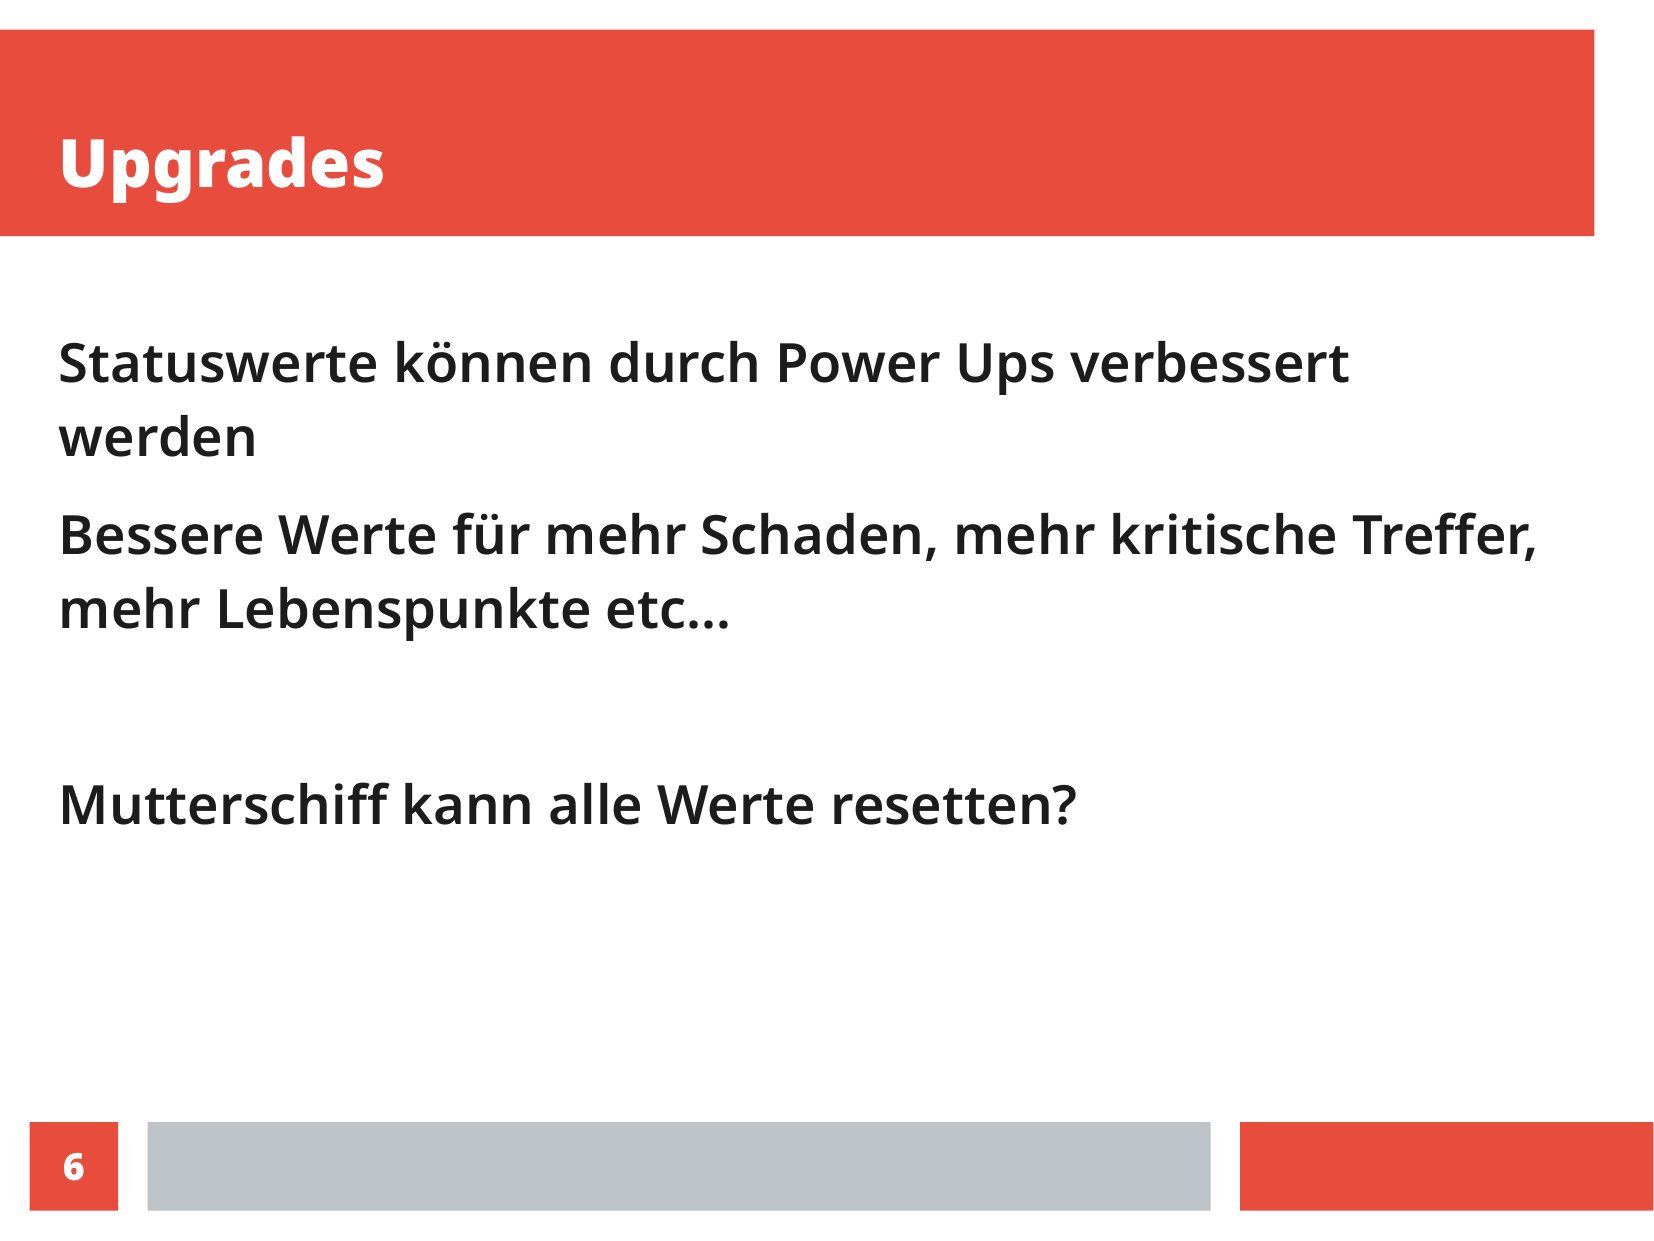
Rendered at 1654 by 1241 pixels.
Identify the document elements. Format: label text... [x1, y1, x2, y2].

list Statuswerte können durch Power Ups verbessert werden Bessere Werte für mehr Schaden, mehr kritische Treffer, mehr Lebenspunkte etc… Mutterschiff kann alle Werte resetten? [59, 324, 1565, 1093]
title Upgrades [59, 59, 1595, 207]
